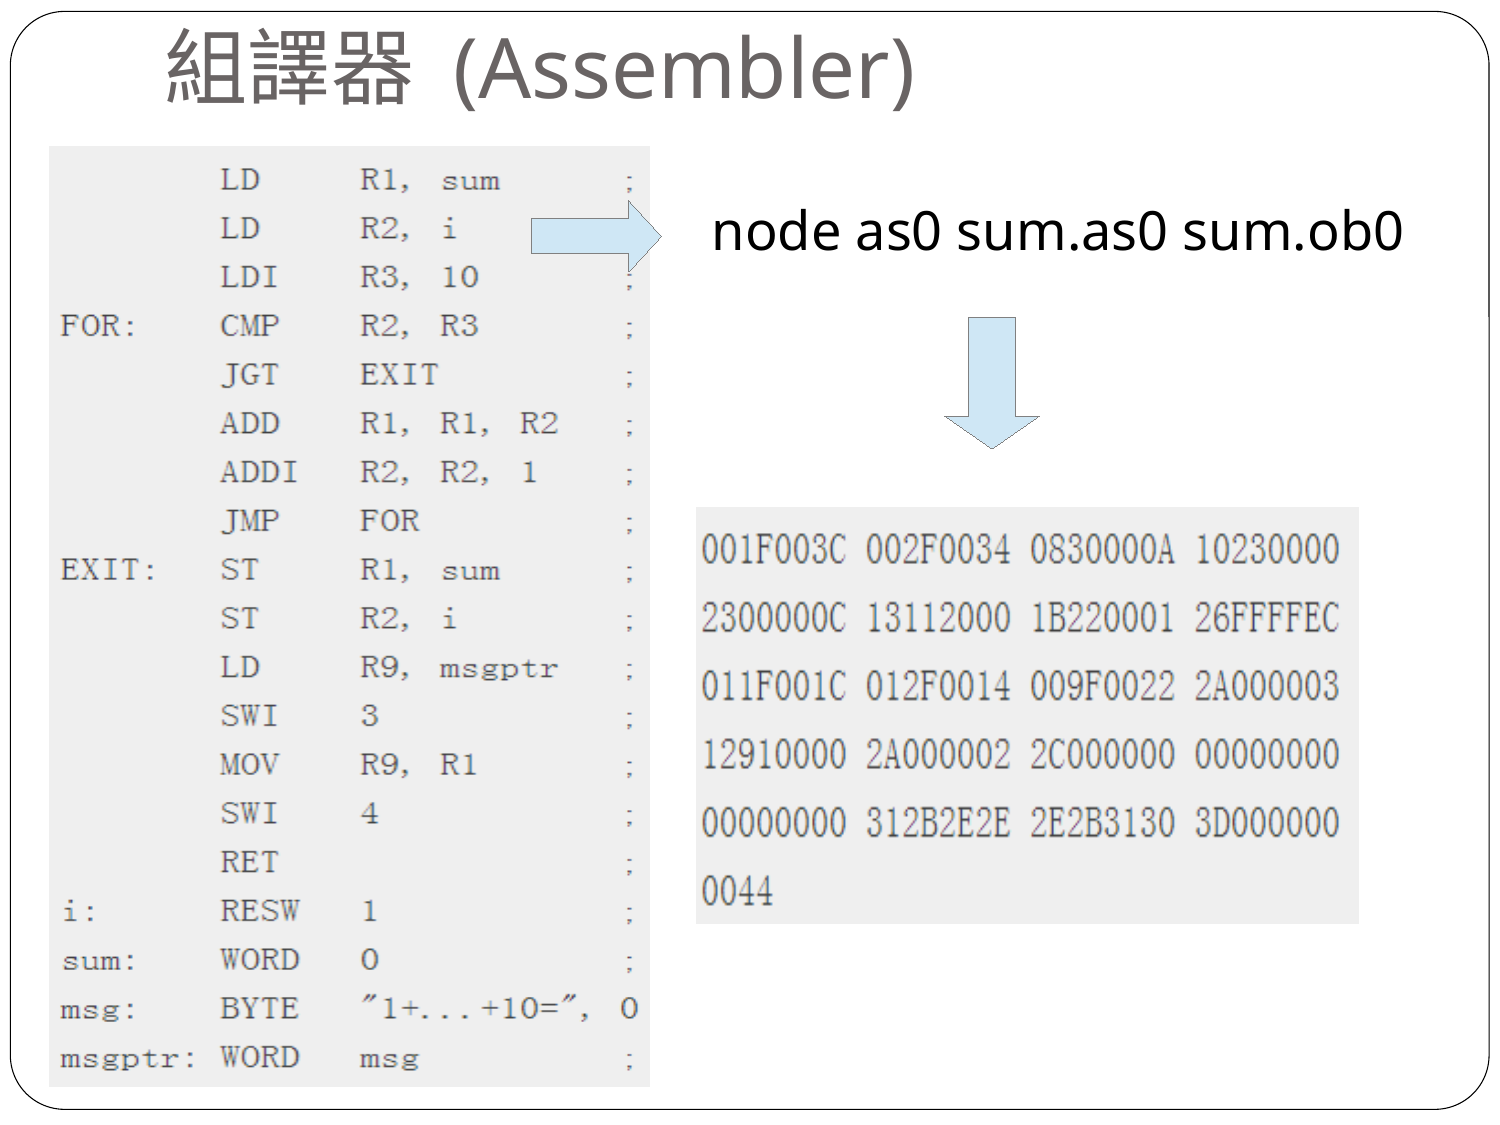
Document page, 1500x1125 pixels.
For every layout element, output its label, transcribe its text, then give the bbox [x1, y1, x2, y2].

text_box [944, 317, 1040, 449]
title 組譯器 (Assembler) [150, 7, 1426, 130]
list node as0 sum.as0 sum.ob0 [696, 188, 1461, 318]
picture [696, 507, 1359, 924]
picture [49, 146, 650, 1087]
text_box [531, 200, 662, 272]
